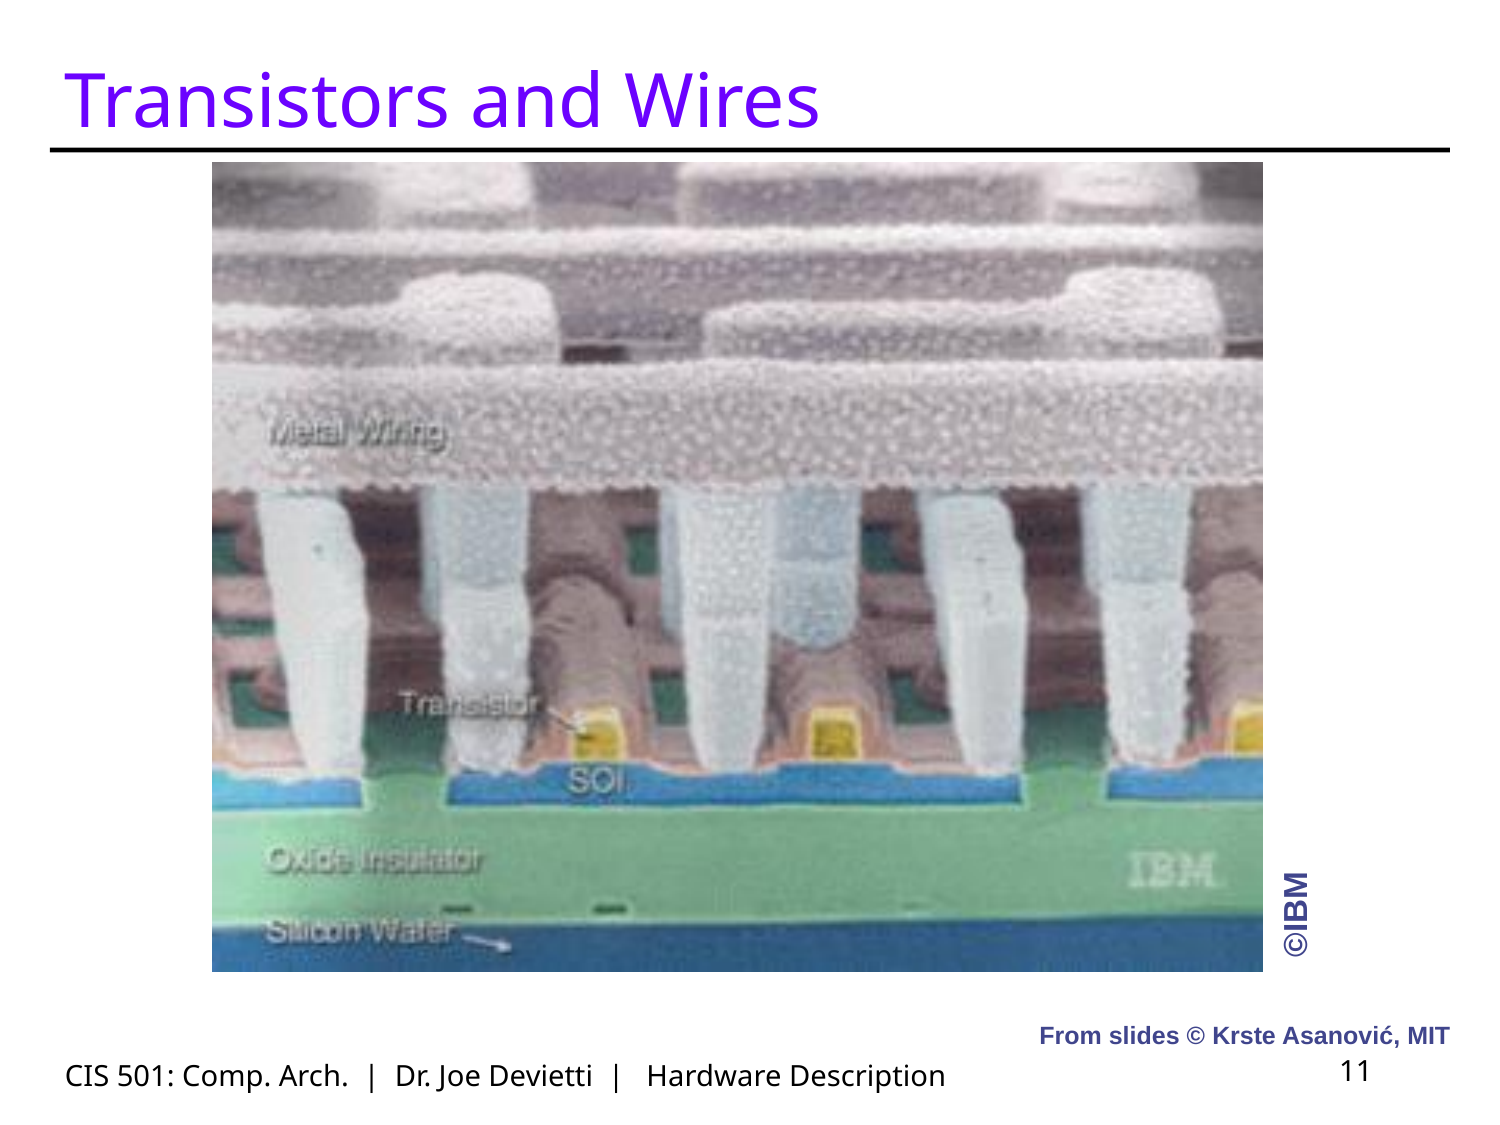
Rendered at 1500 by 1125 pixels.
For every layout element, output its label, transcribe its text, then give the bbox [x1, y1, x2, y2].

text_box Transistors and Wires [49, 37, 1375, 150]
text_box From slides © Krste Asanović, MIT [1024, 1012, 1466, 1058]
picture [212, 162, 1263, 972]
text_box <number> [1074, 1058, 1388, 1100]
text_box ©IBM [1266, 856, 1321, 972]
text_box CIS 501: Comp. Arch. | Dr. Joe Devietti | Hardware Description [49, 1049, 988, 1100]
